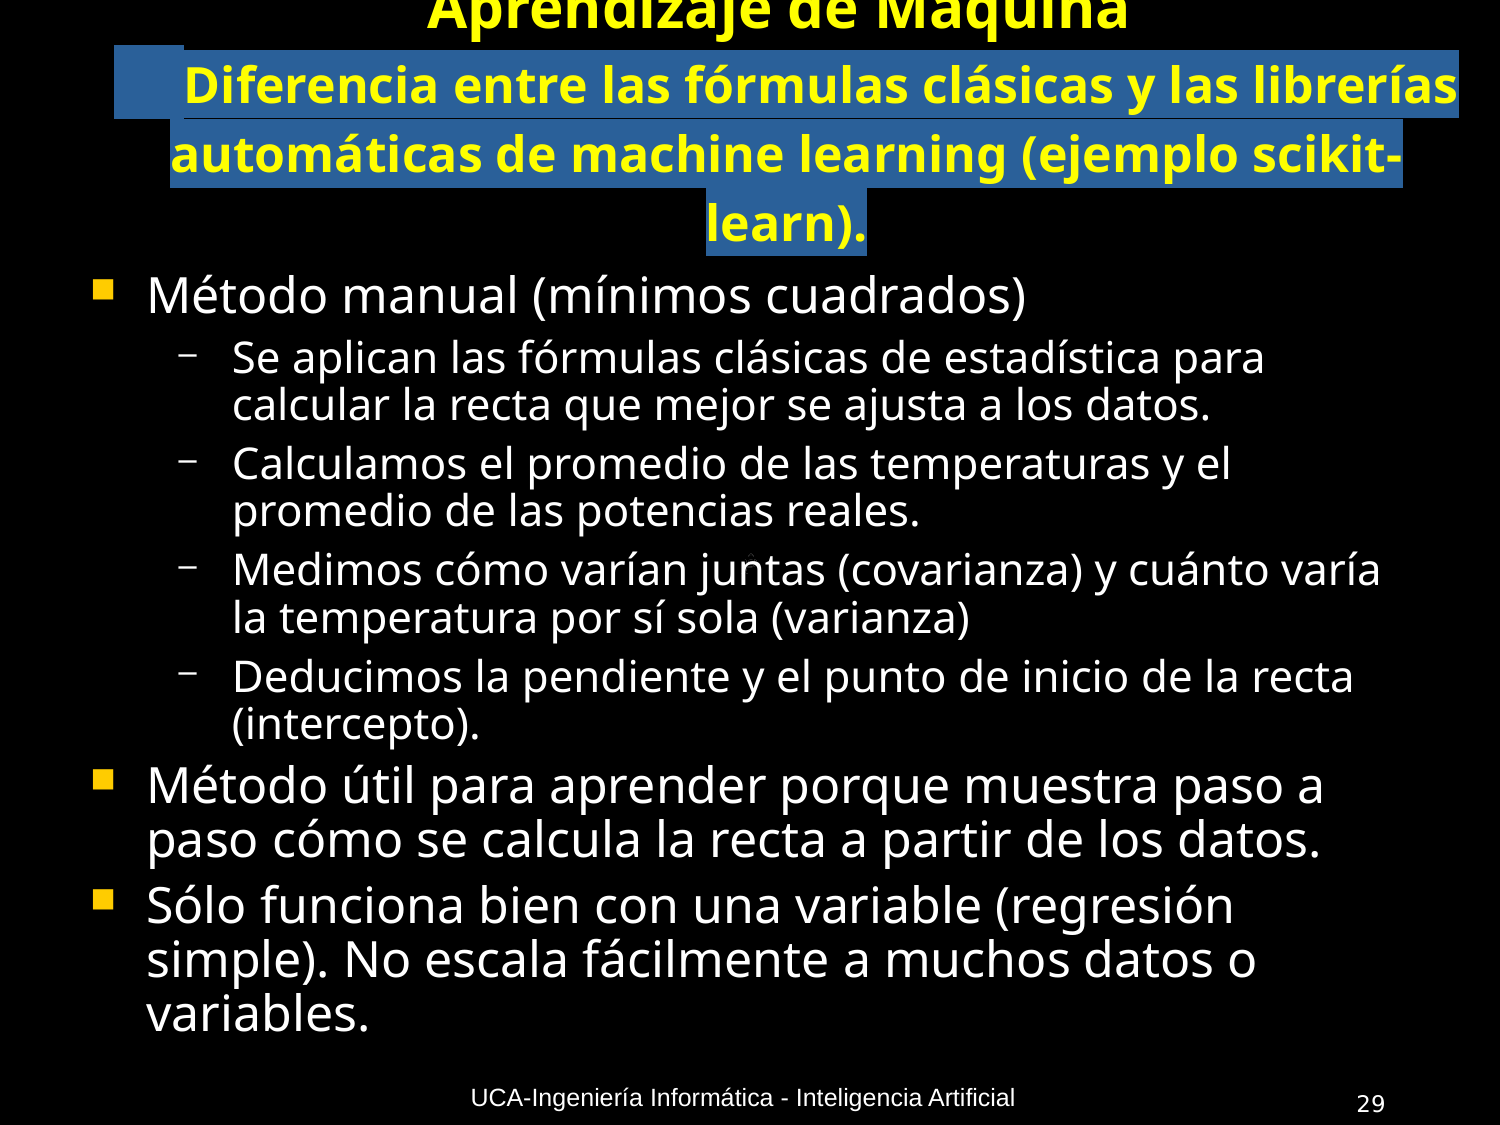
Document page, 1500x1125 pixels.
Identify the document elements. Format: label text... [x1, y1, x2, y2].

text_box Método manual (mínimos cuadrados) Se aplican las fórmulas clásicas de estadística para calcular la recta que mejor se ajusta a los datos. Calculamos el promedio de las temperaturas y el promedio de las potencias reales. Medimos cómo varían juntas (covarianza) y cuánto varía la temperatura por sí sola (varianza) Deducimos la pendiente y el punto de inicio de la recta (intercepto). Método útil para aprender porque muestra paso a paso cómo se calcula la recta a partir de los datos. Sólo funciona bien con una variable (regresión simple). No escala fácilmente a muchos datos o variables. [75, 262, 1426, 1080]
title Aprendizaje de Máquina Diferencia entre las fórmulas clásicas y las librerías automáticas de machine learning (ejemplo scikit-learn). [75, 39, 1463, 257]
